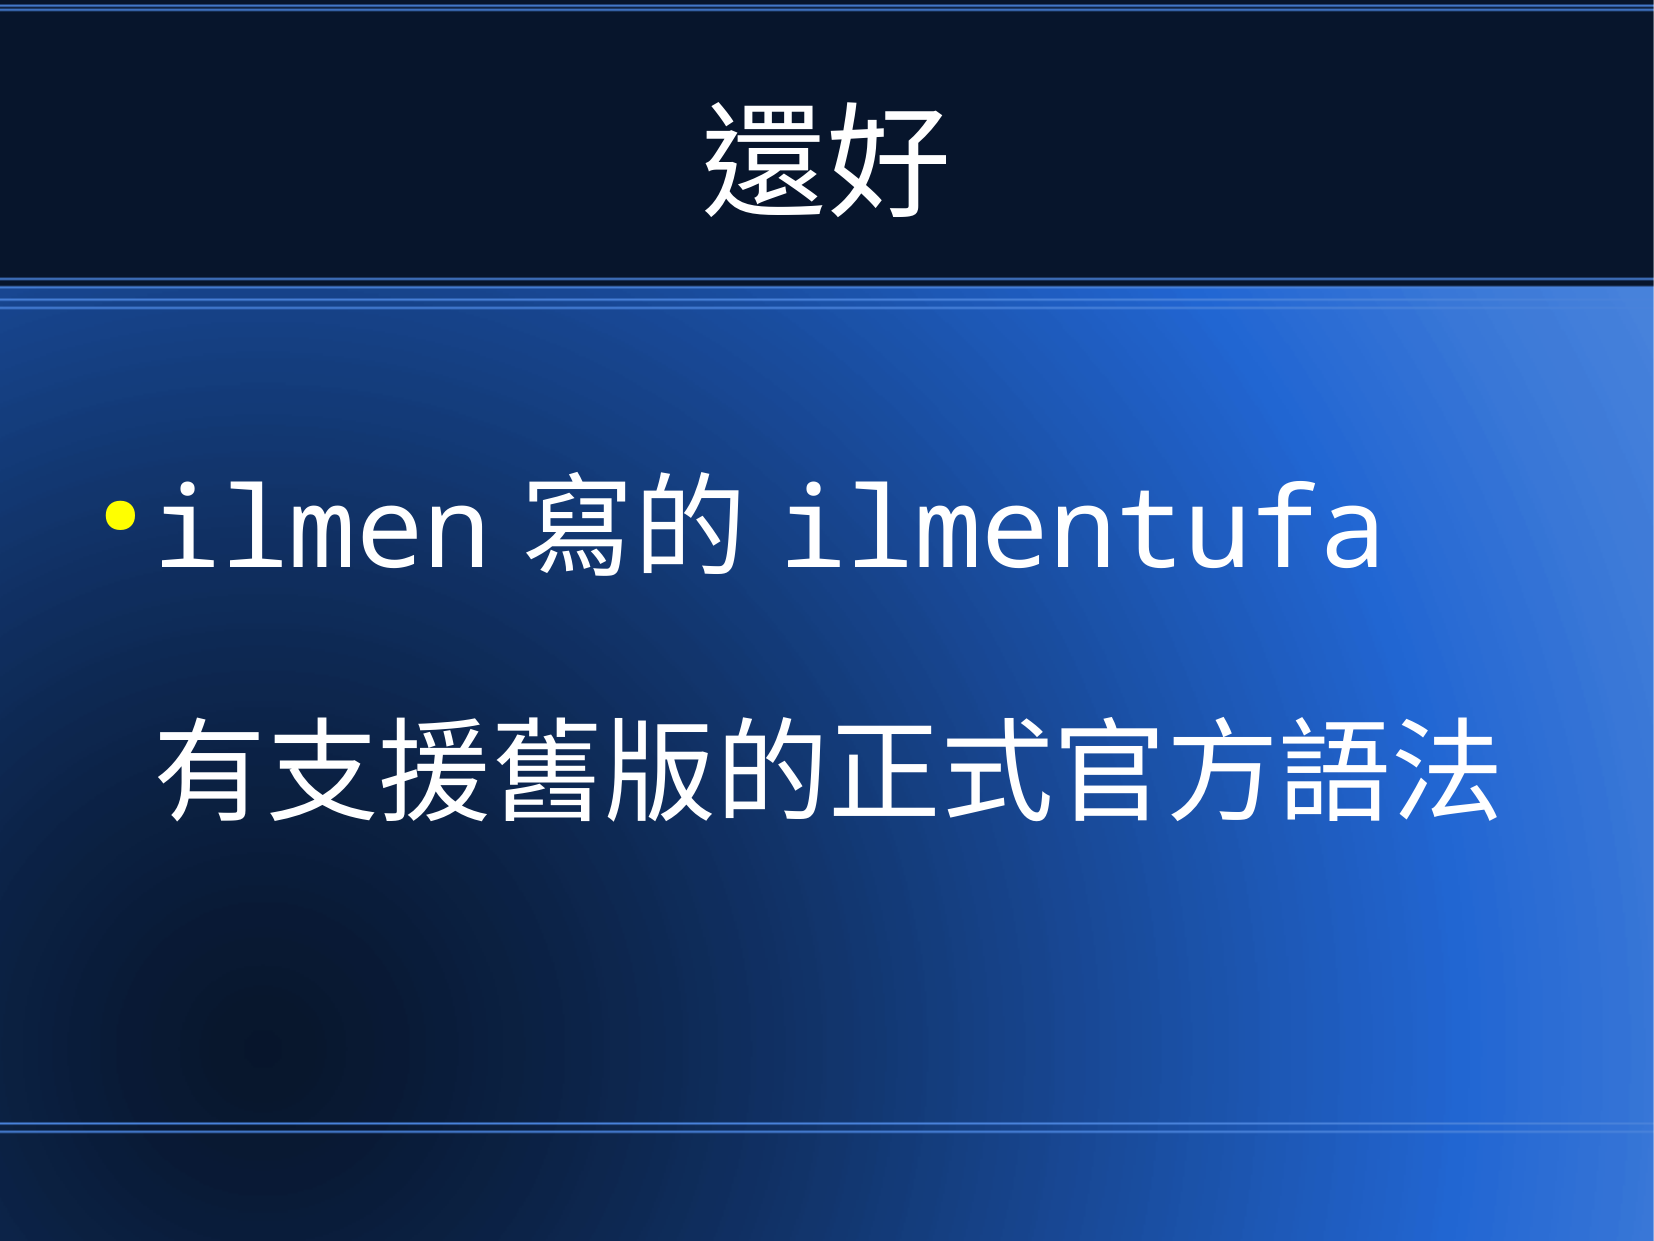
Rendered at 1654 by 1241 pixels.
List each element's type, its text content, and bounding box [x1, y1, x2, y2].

list ilmen寫的ilmentufa 有支援舊版的正式官方語法 [82, 355, 1571, 1241]
title 還好 [82, 49, 1571, 257]
picture [0, 0, 1654, 1241]
